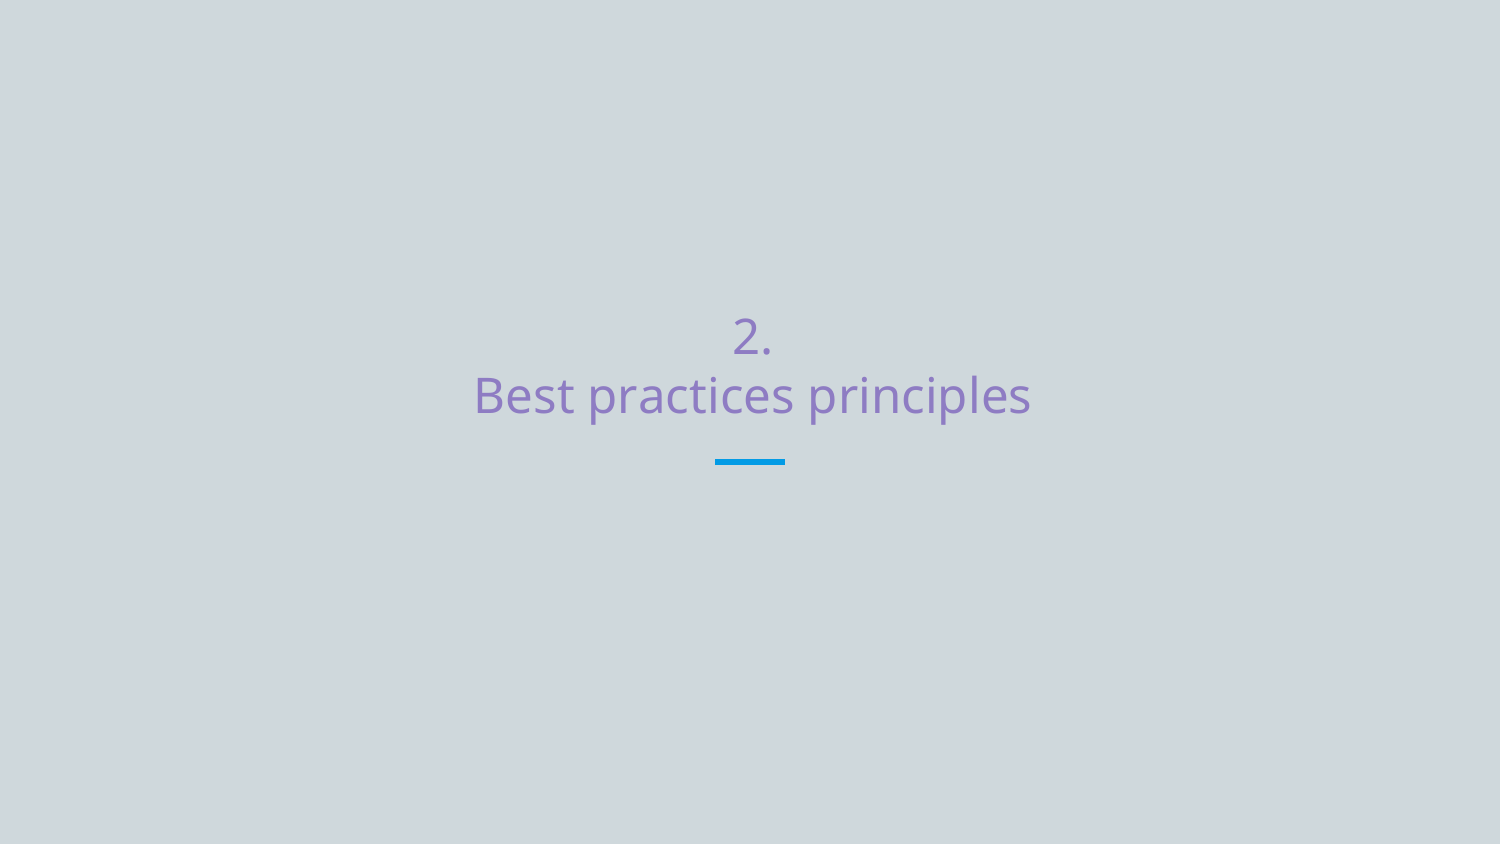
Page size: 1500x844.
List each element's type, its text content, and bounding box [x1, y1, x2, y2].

title 2. Best practices principles [78, 289, 1428, 439]
